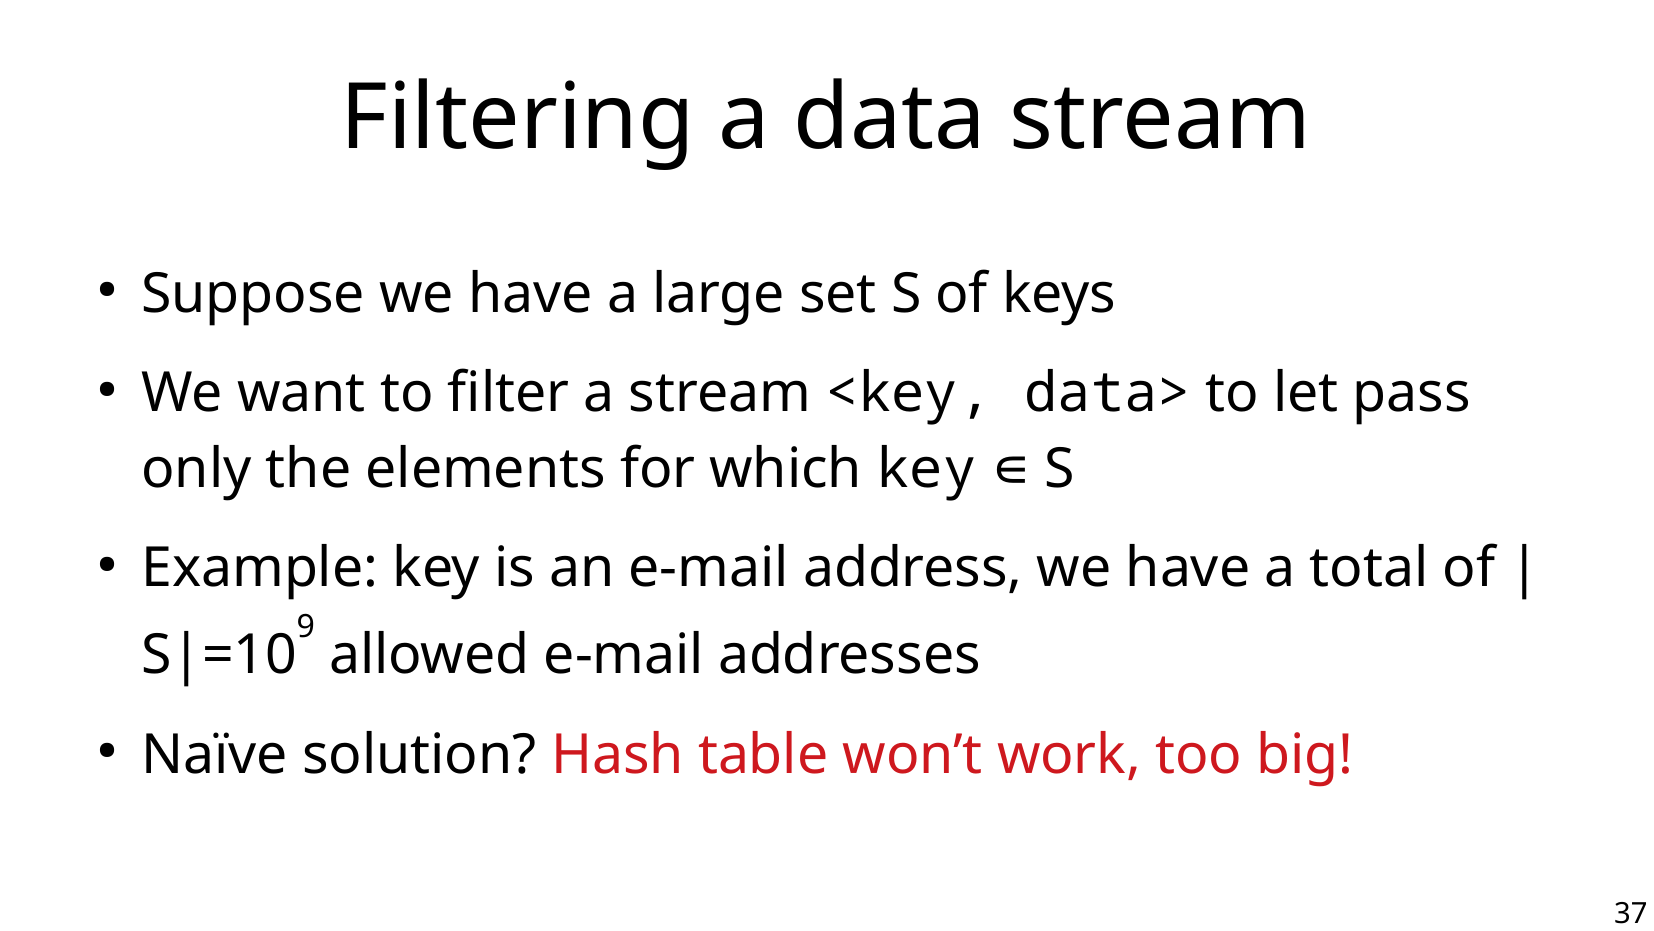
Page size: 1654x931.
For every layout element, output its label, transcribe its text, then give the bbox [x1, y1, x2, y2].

title Filtering a data stream [82, 1, 1571, 226]
list Suppose we have a large set S of keys We want to filter a stream <key, data> to let pass only the elements for which key ∊ S Example: key is an e-mail address, we have a total of |S|=109 allowed e-mail addresses Naïve solution? Hash table won’t work, too big! [82, 253, 1571, 793]
